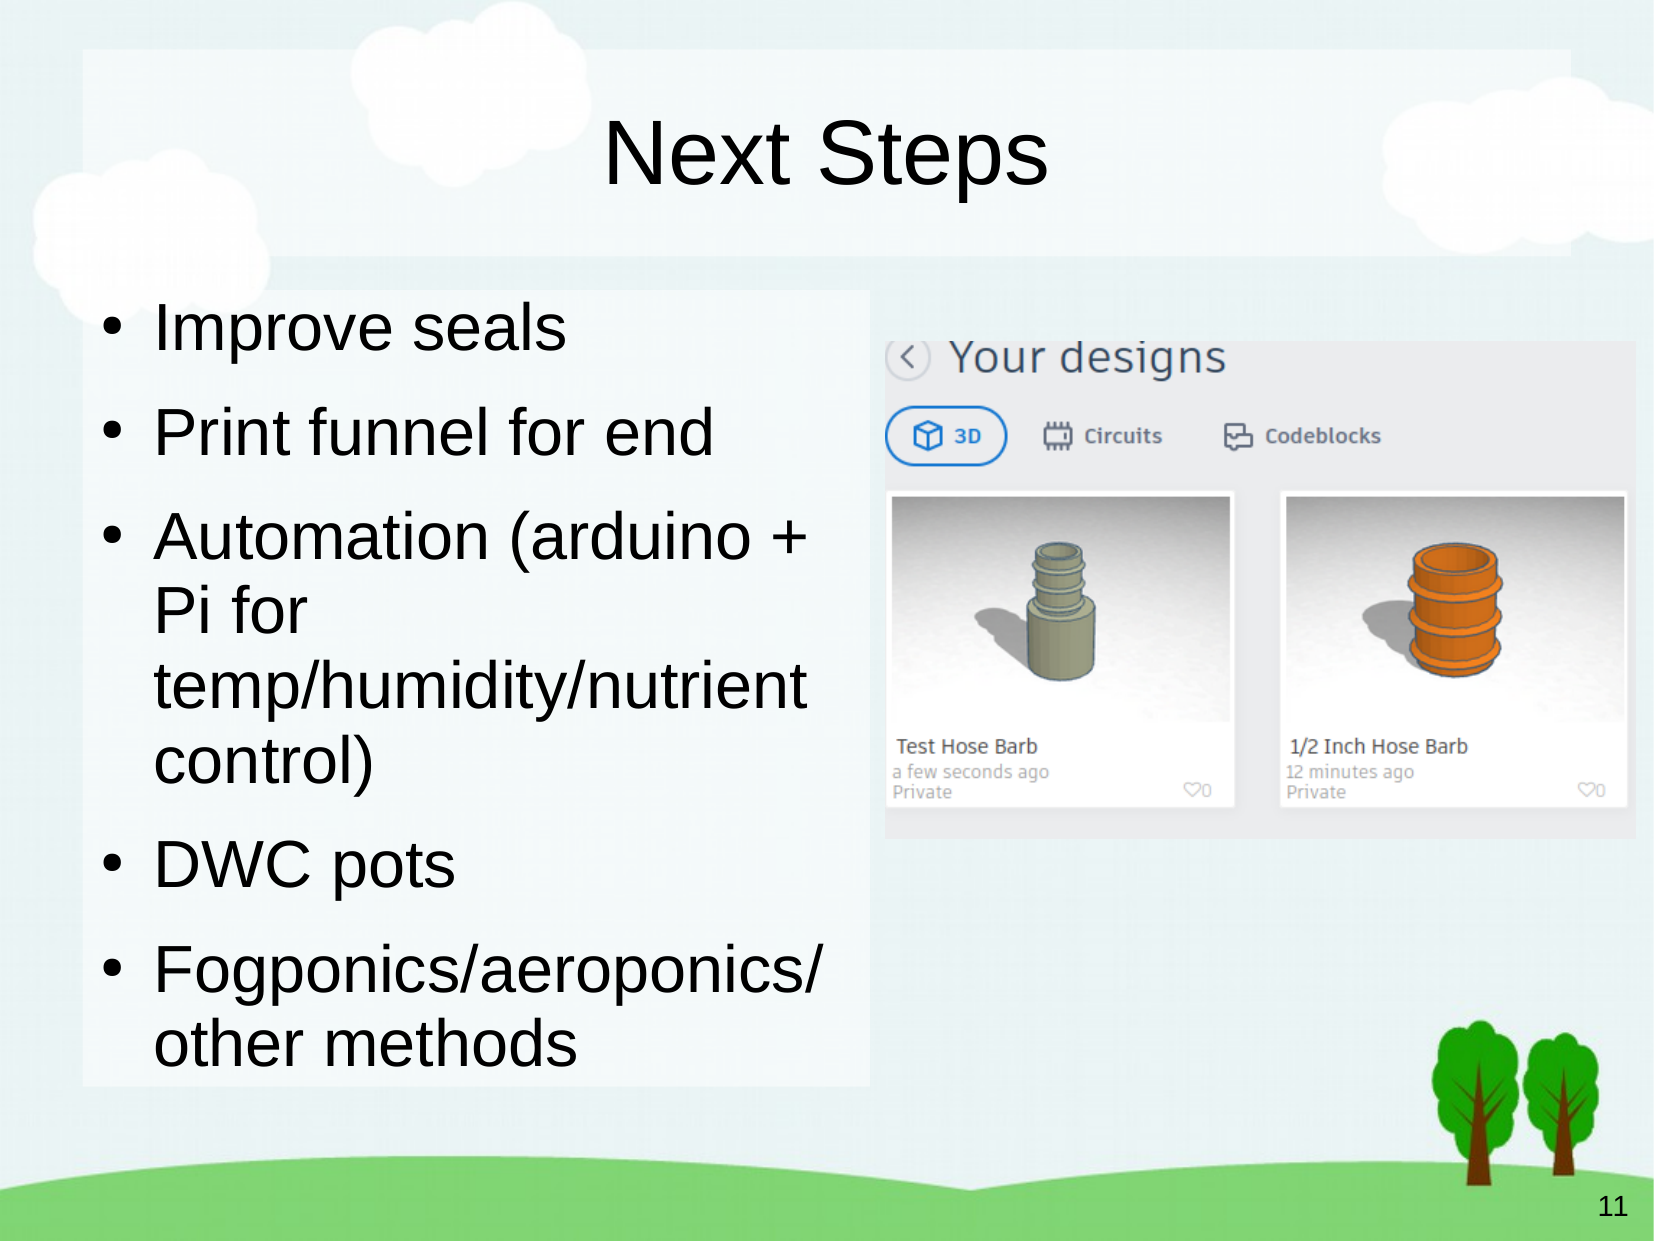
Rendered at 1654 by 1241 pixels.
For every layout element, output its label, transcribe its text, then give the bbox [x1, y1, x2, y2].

picture [0, 0, 1654, 1241]
list Improve seals Print funnel for end Automation (arduino + Pi for temp/humidity/nutrient control) DWC pots Fogponics/aeroponics/other methods [82, 290, 871, 1087]
title Next Steps [82, 49, 1571, 257]
